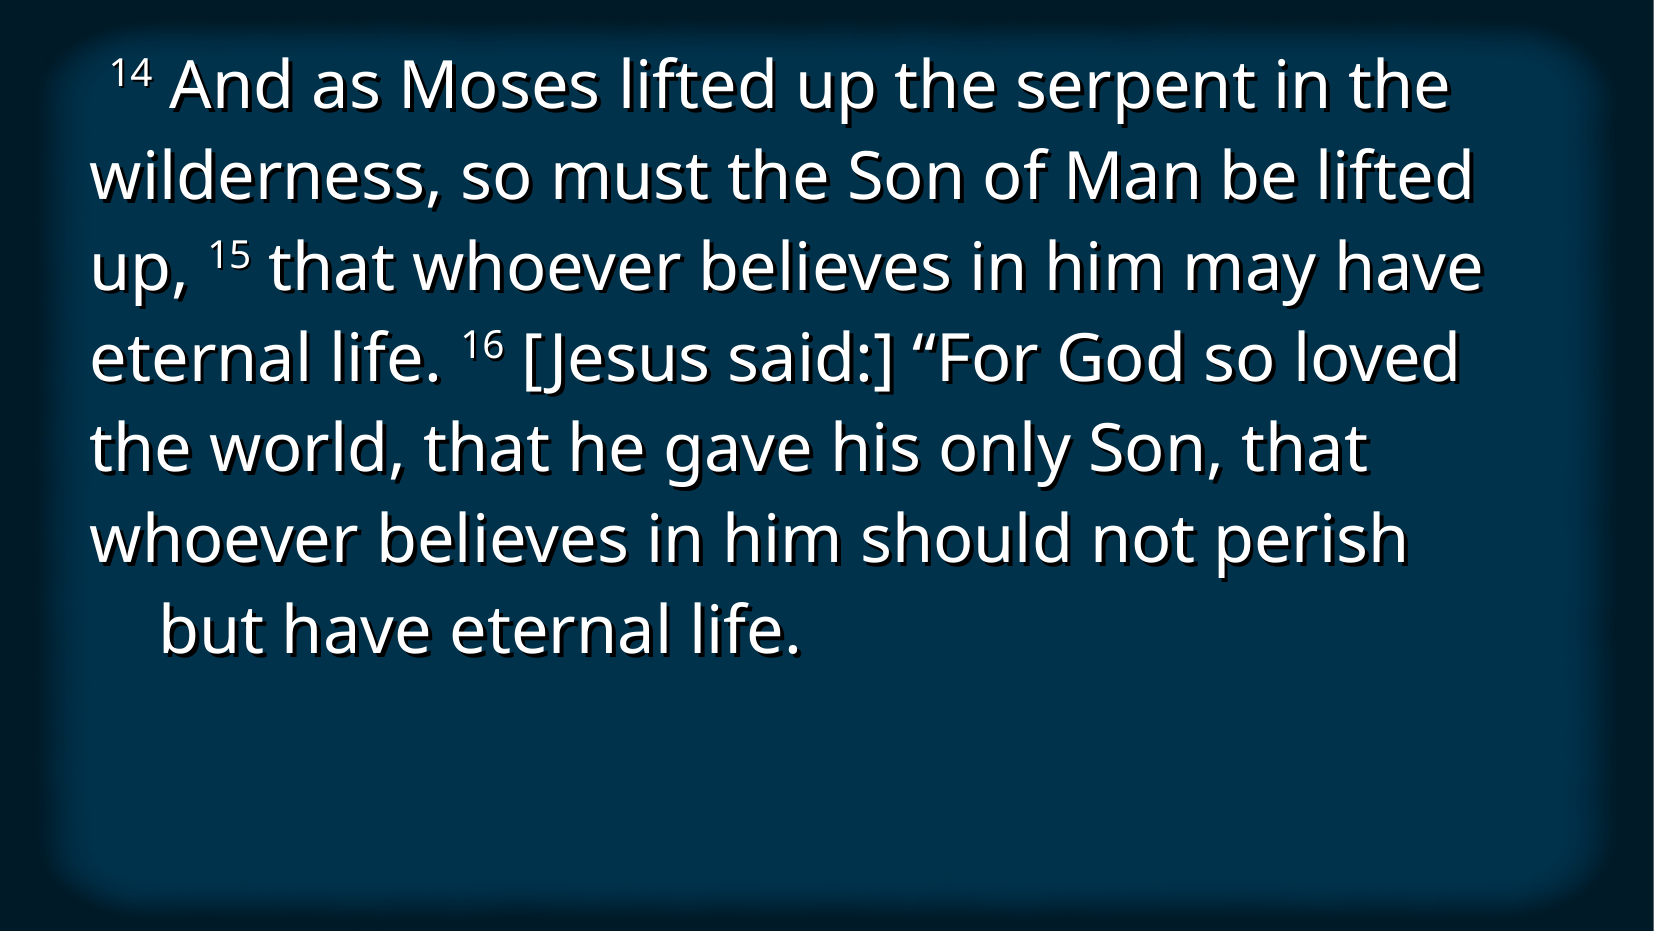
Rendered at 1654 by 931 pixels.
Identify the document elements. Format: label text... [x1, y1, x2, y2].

text_box 14 And as Moses lifted up the serpent in the wilderness, so must the Son of Man be lifted up, 15 that whoever believes in him may have eternal life. 16 [Jesus said:] “For God so loved the world, that he gave his only Son, that whoever believes in him should not perish but have eternal life. [75, 30, 1591, 667]
picture [0, 0, 1654, 931]
